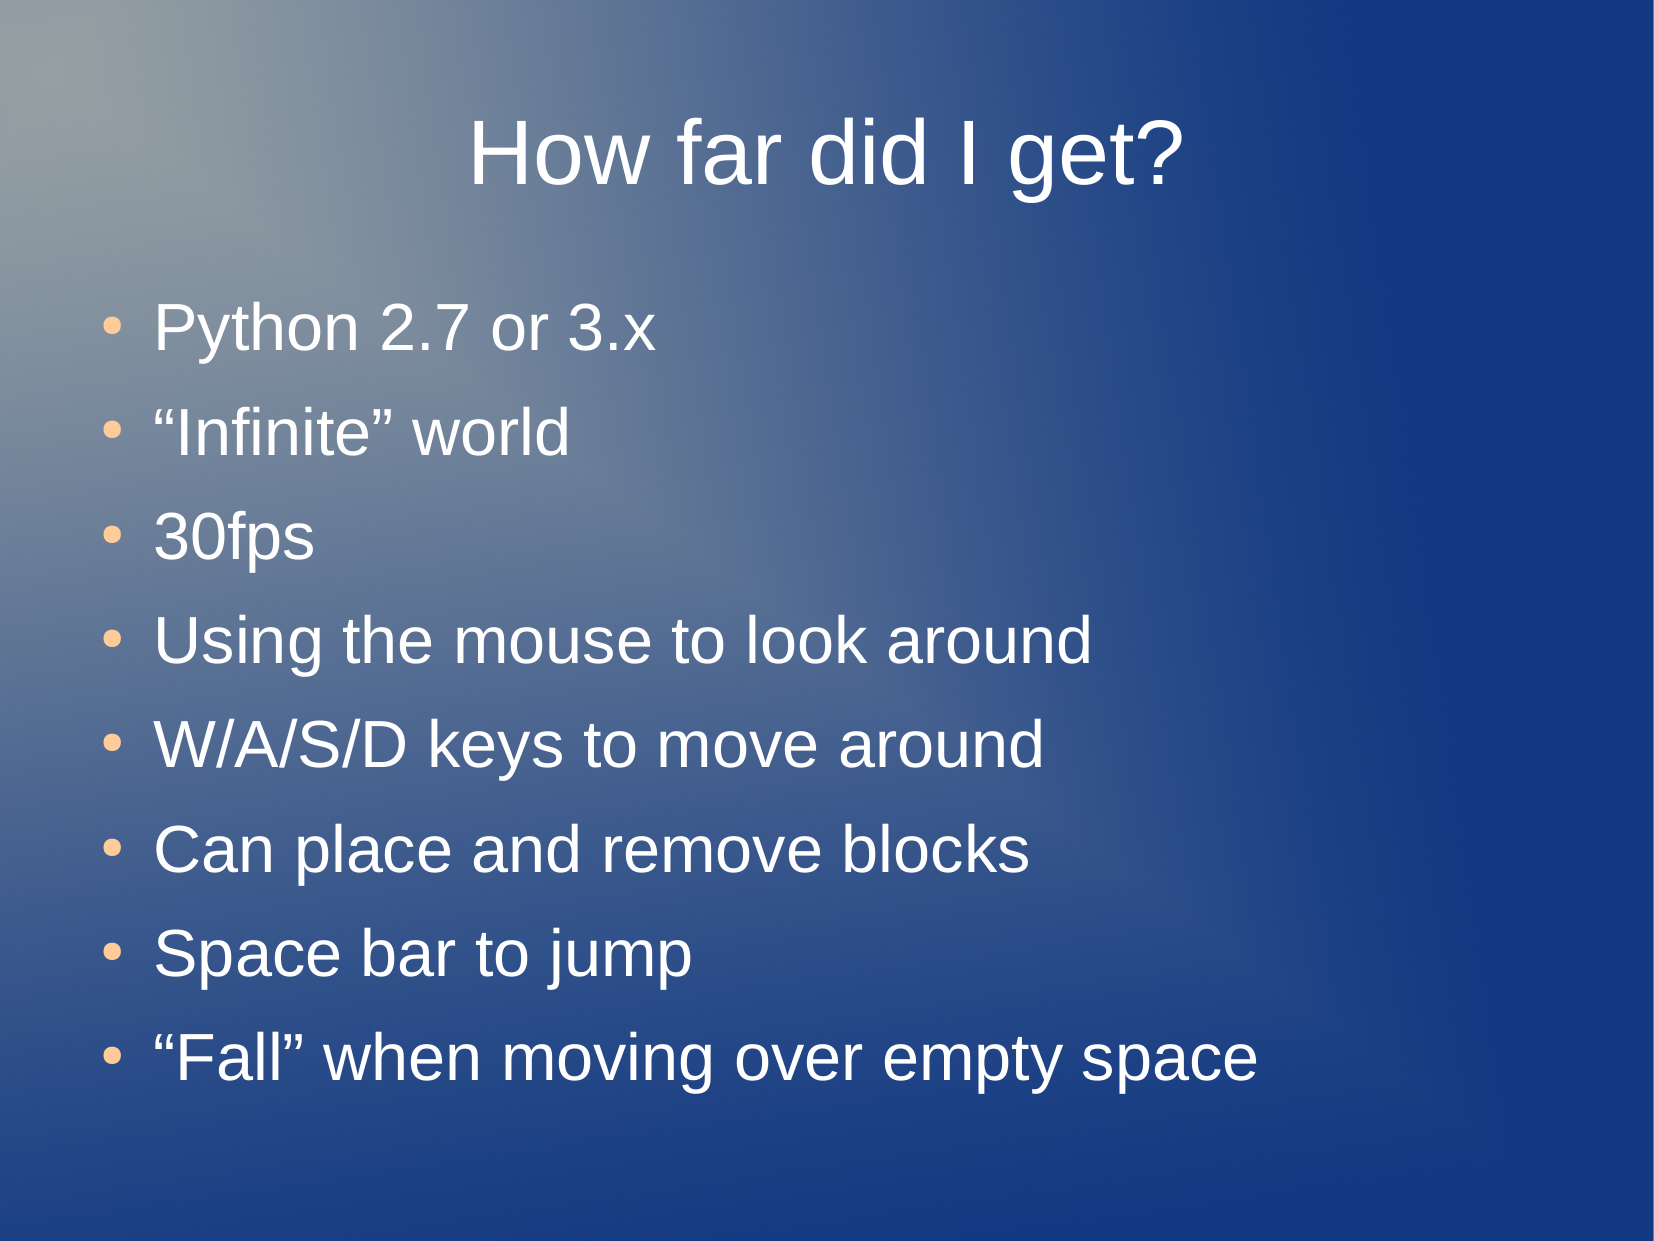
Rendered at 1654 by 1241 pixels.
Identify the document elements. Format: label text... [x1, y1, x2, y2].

list Python 2.7 or 3.x “Infinite” world 30fps Using the mouse to look around W/A/S/D keys to move around Can place and remove blocks Space bar to jump “Fall” when moving over empty space [82, 290, 1571, 1109]
title How far did I get? [82, 49, 1571, 257]
picture [0, 0, 1654, 1241]
